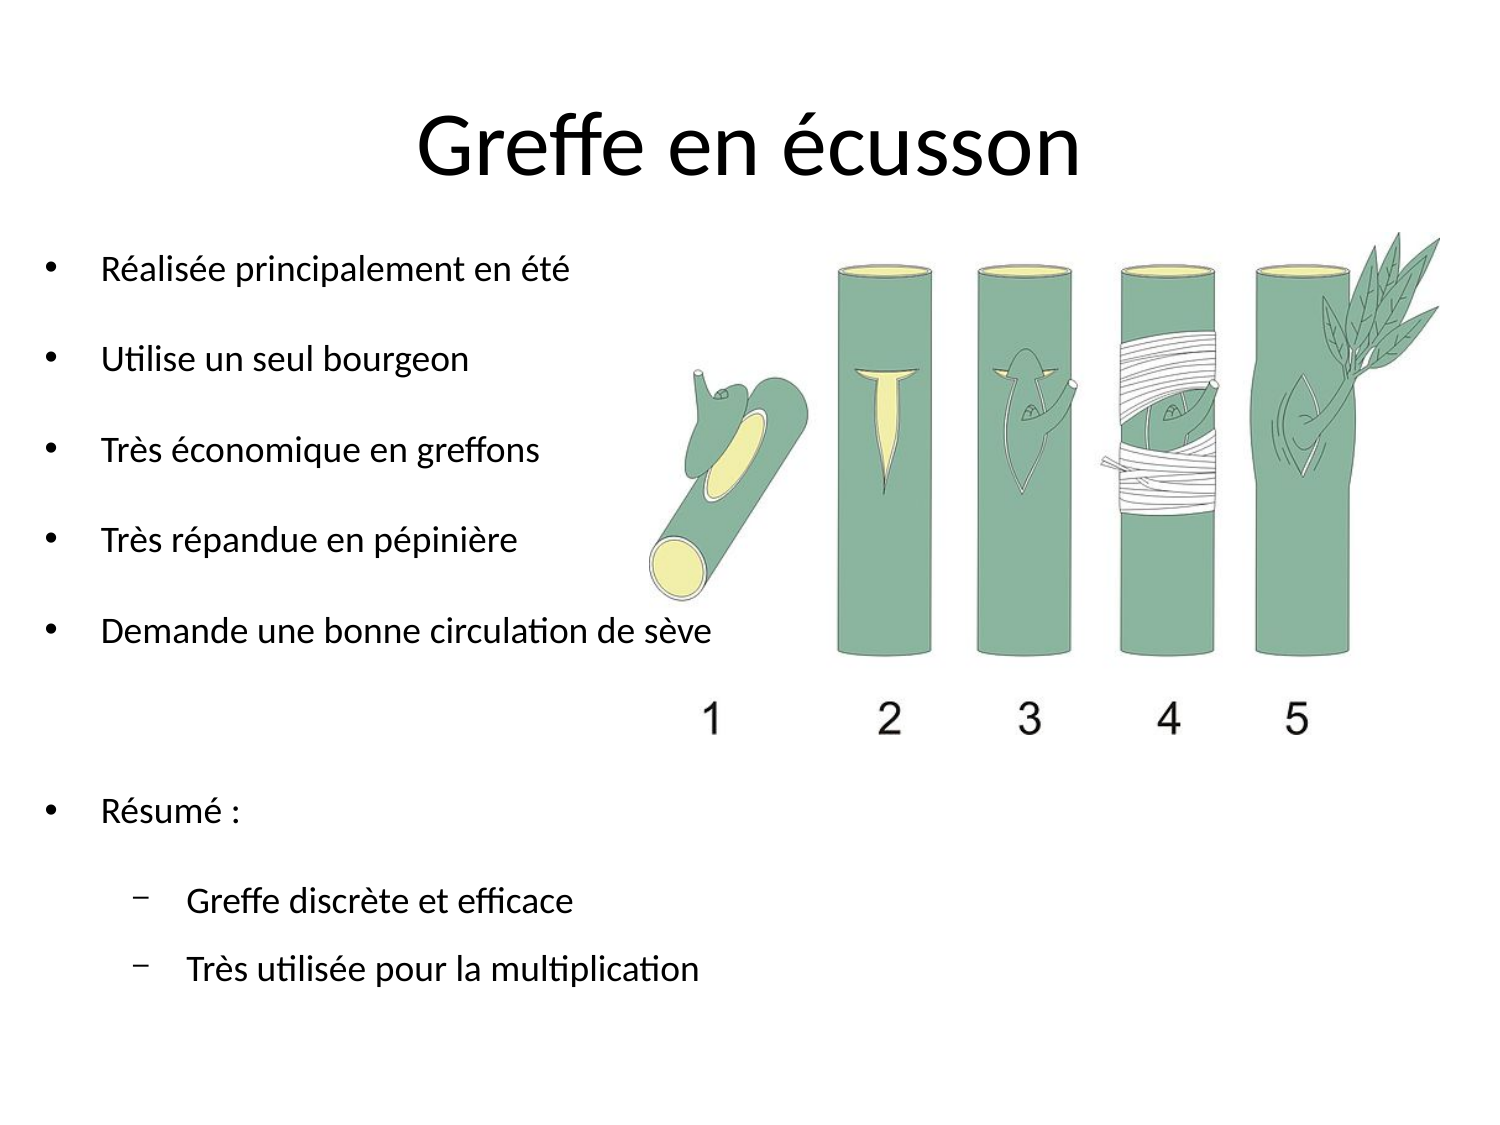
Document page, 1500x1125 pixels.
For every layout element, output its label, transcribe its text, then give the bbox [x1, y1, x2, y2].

title Greffe en écusson [75, 45, 1425, 233]
picture [649, 232, 1440, 735]
list Réalisée principalement en été Utilise un seul bourgeon Très économique en greffons Très répandue en pépinière Demande une bonne circulation de sève Résumé : Greffe discrète et efficace Très utilisée pour la multiplication [29, 236, 841, 979]
